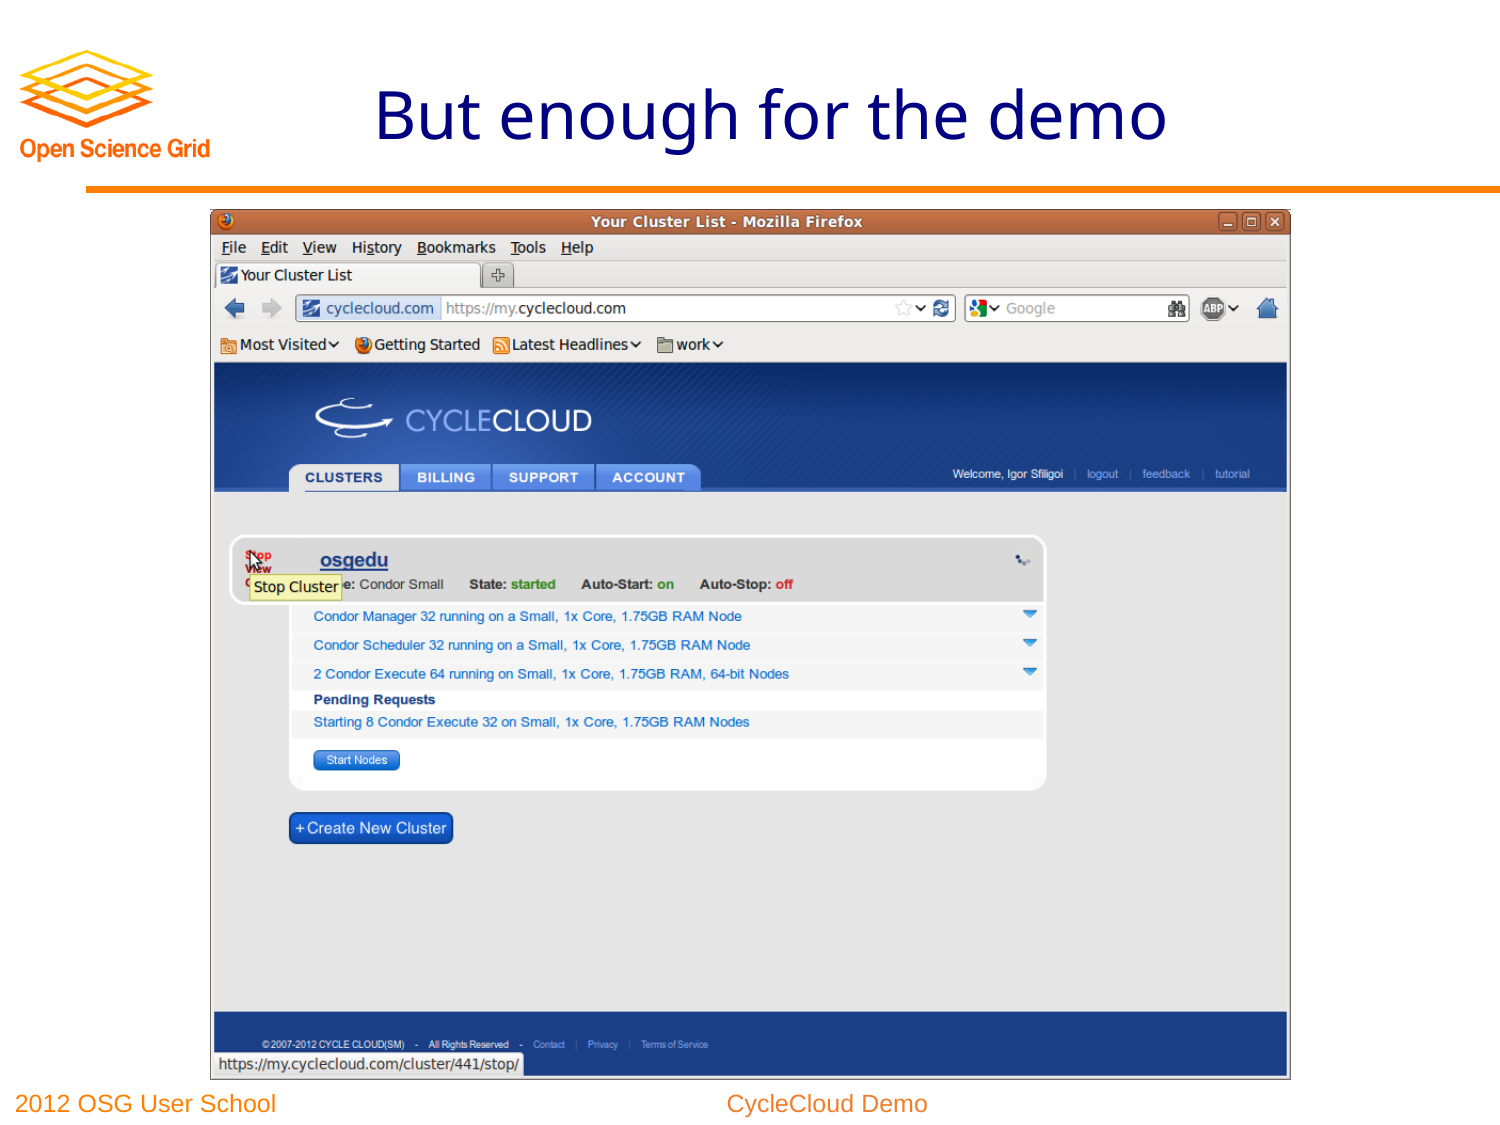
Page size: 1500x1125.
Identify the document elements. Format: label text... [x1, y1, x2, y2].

picture [210, 209, 1291, 1081]
picture [0, 27, 201, 179]
title But enough for the demo [201, 18, 1342, 207]
